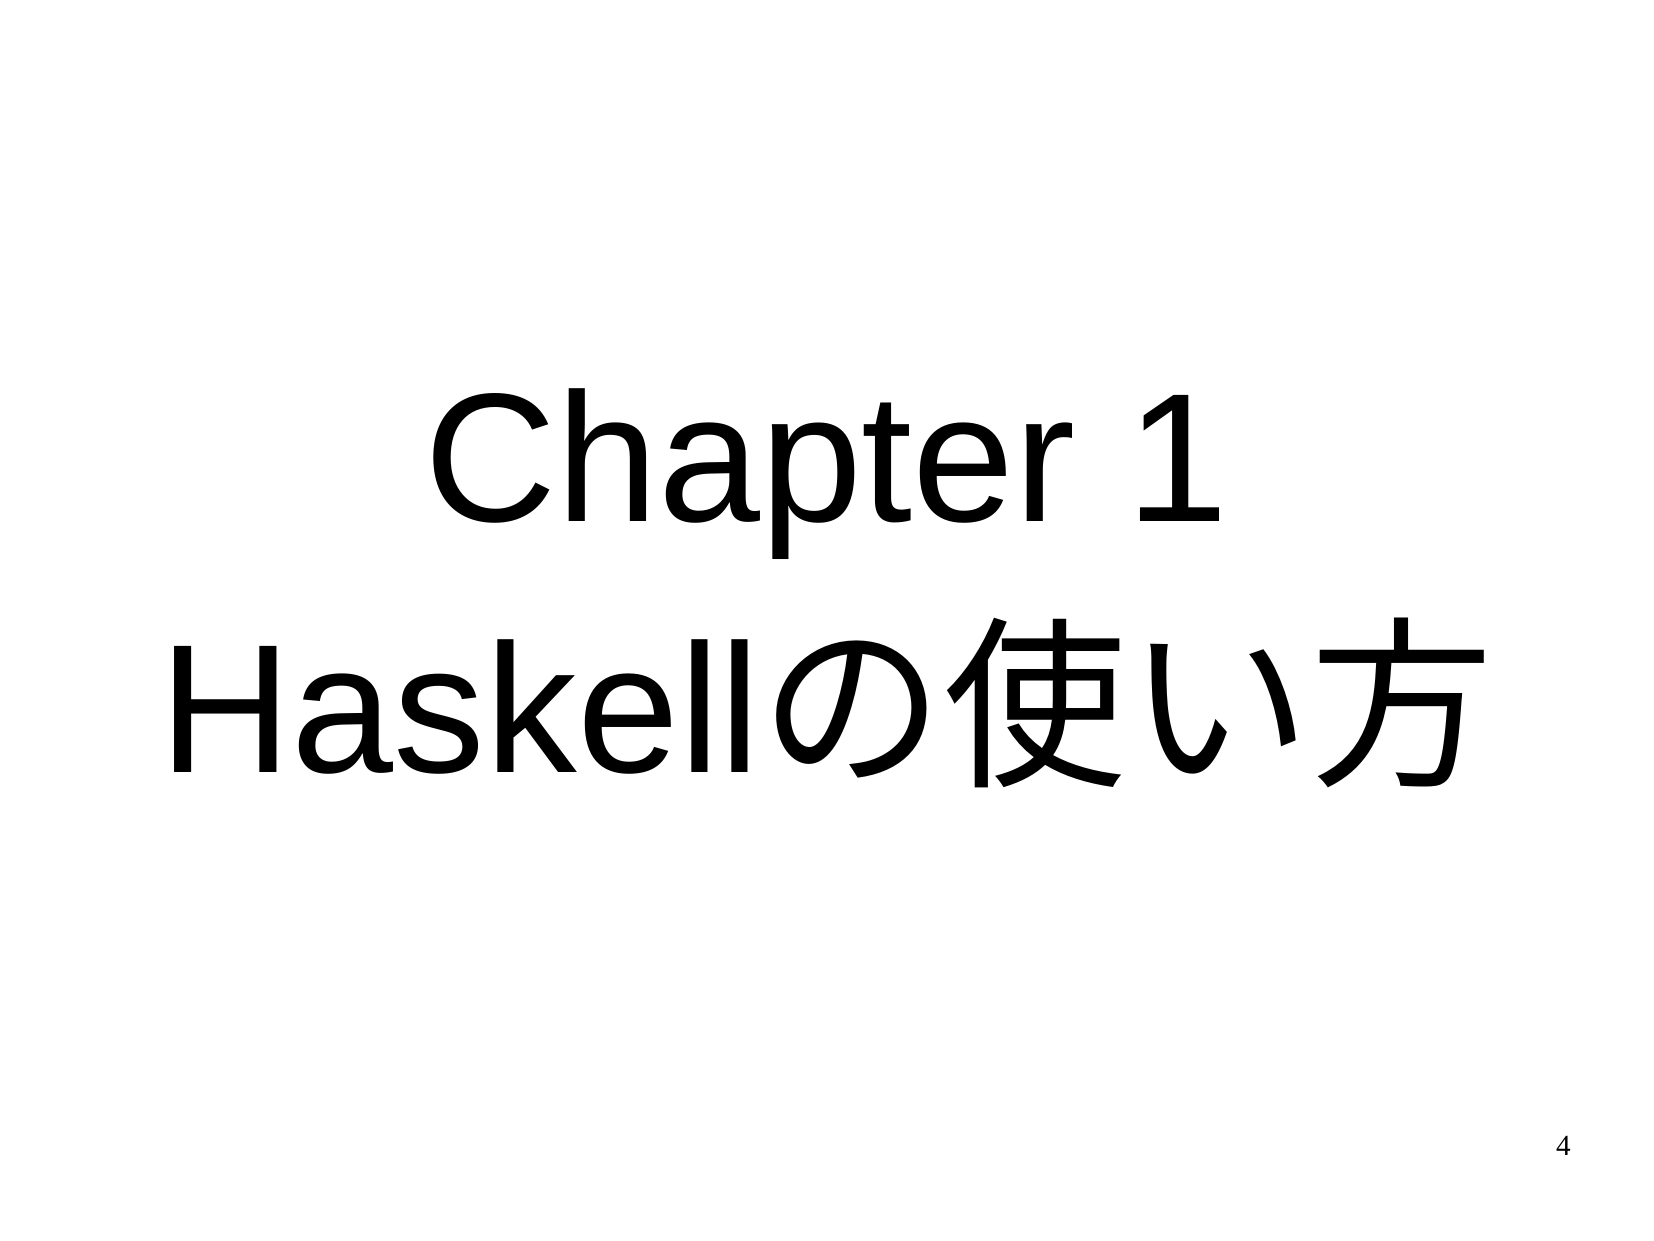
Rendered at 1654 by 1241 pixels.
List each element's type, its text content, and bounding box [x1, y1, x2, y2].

title Chapter 1 Haskellの使い方 [82, 385, 1571, 795]
